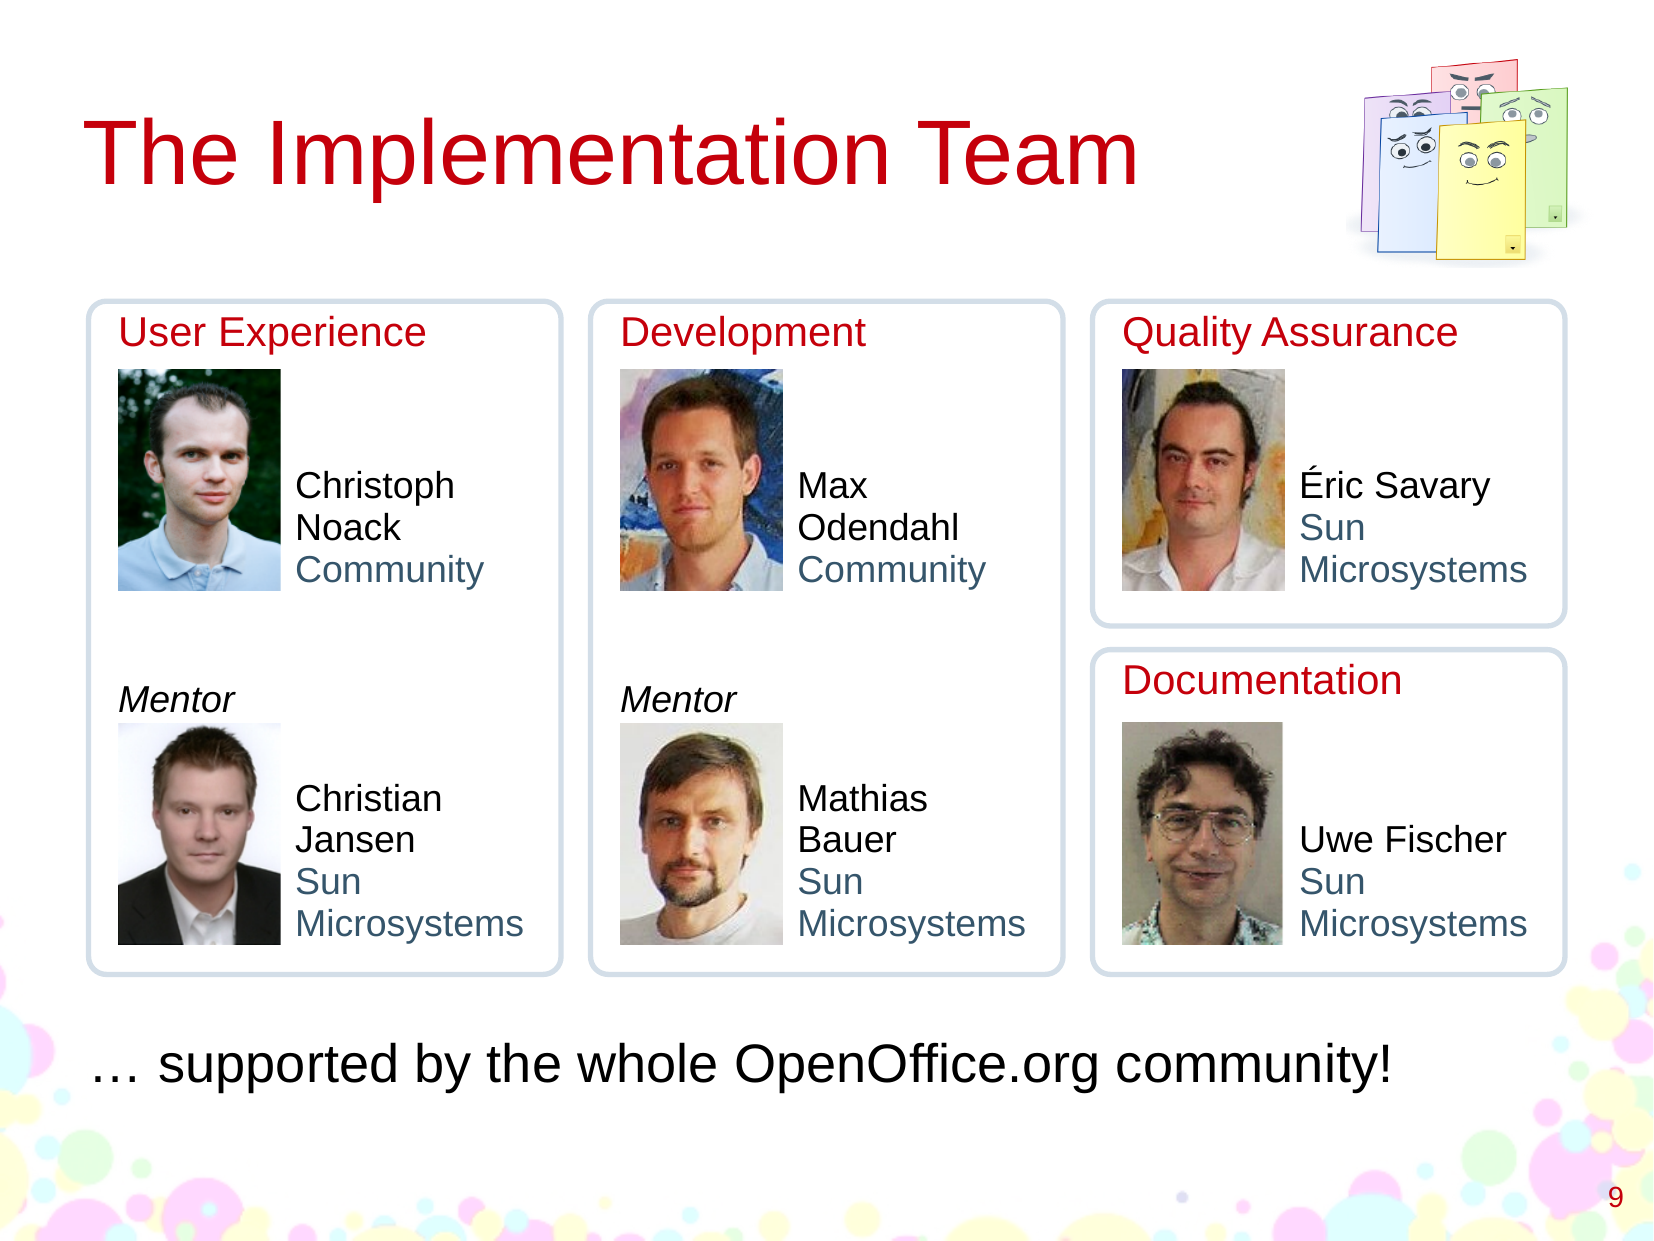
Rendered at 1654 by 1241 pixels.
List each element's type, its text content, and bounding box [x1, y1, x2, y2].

text_box Max Odendahl Community [797, 369, 1034, 591]
picture [118, 723, 281, 945]
picture [118, 369, 281, 591]
text_box Development [590, 301, 1063, 975]
picture [1346, 59, 1595, 268]
picture [620, 723, 783, 945]
text_box Uwe Fischer Sun Microsystems [1299, 723, 1536, 945]
text_box Quality Assurance [1092, 301, 1565, 626]
picture [1122, 722, 1285, 945]
picture [1122, 369, 1285, 591]
text_box Mentor [118, 620, 532, 721]
text_box Christoph Noack Community [295, 369, 532, 591]
text_box Christian Jansen Sun Microsystems [295, 738, 532, 945]
text_box Documentation [1092, 649, 1565, 975]
picture [620, 369, 783, 591]
list … supported by the whole OpenOffice.org community! [88, 1033, 1577, 1095]
text_box Éric Savary Sun Microsystems [1299, 369, 1536, 591]
title The Implementation Team [82, 49, 1258, 257]
text_box User Experience [88, 301, 562, 975]
text_box Mentor [620, 620, 1034, 721]
text_box Mathias Bauer Sun Microsystems [797, 723, 1034, 945]
